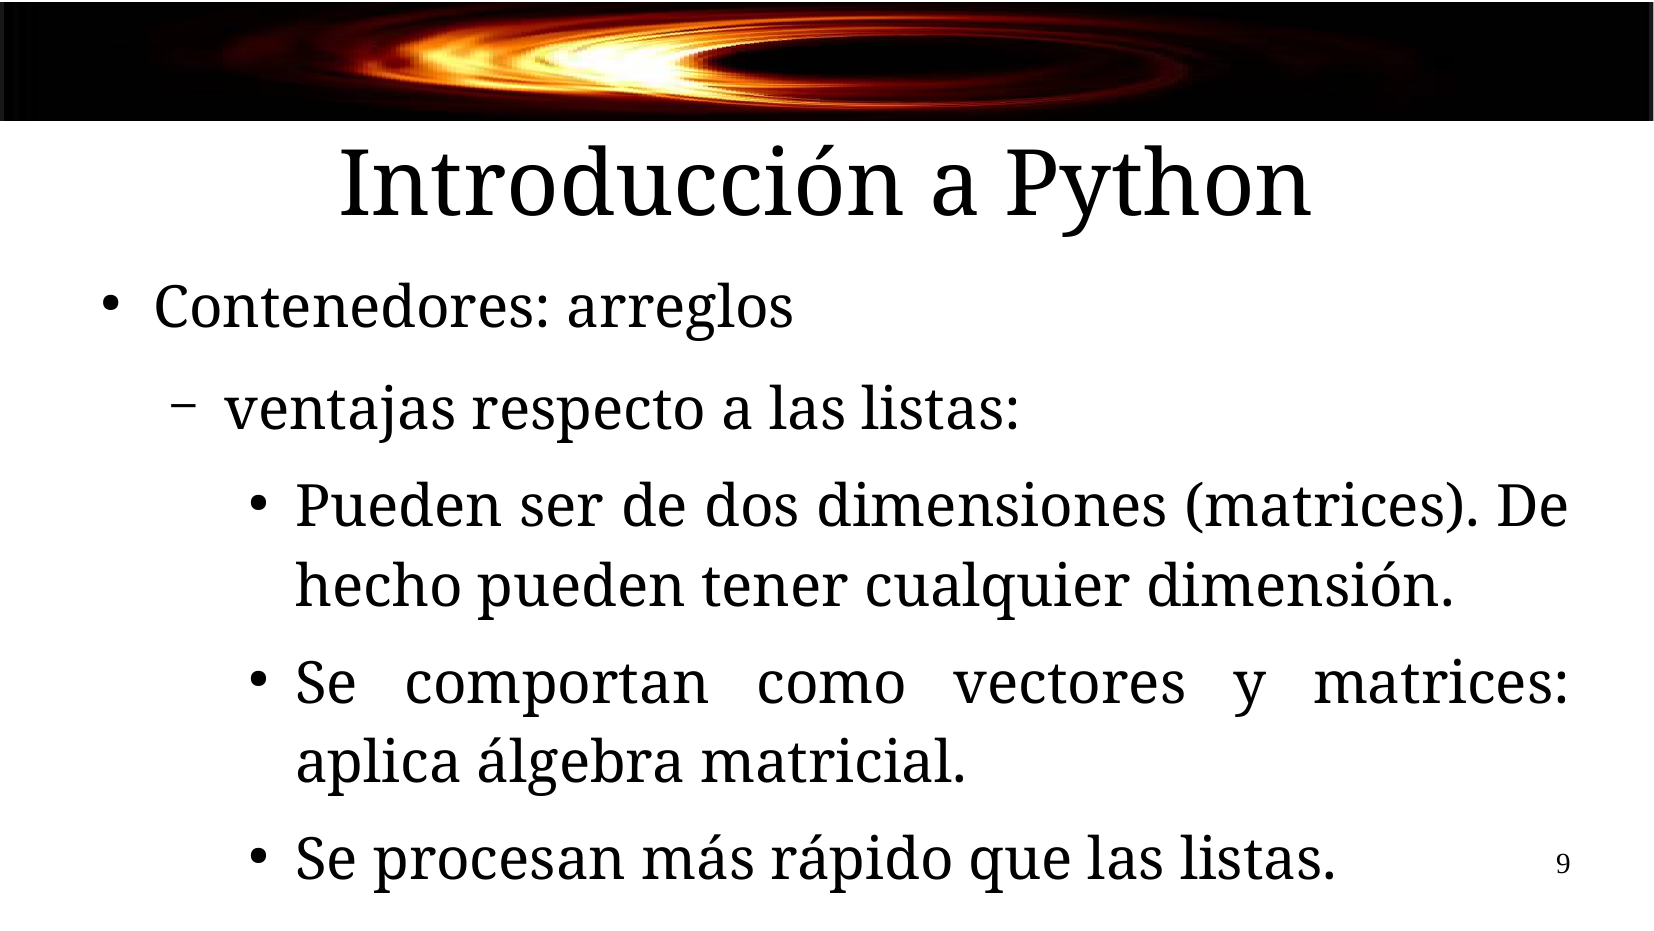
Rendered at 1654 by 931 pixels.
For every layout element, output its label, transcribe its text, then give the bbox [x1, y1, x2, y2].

list Contenedores: arreglos ventajas respecto a las listas: Pueden ser de dos dimensiones (matrices). De hecho pueden tener cualquier dimensión. Se comportan como vectores y matrices: aplica álgebra matricial. Se procesan más rápido que las listas. [82, 264, 1571, 901]
picture [0, 2, 1654, 121]
title Introducción a Python [82, 102, 1571, 258]
chart [770, 270, 889, 330]
